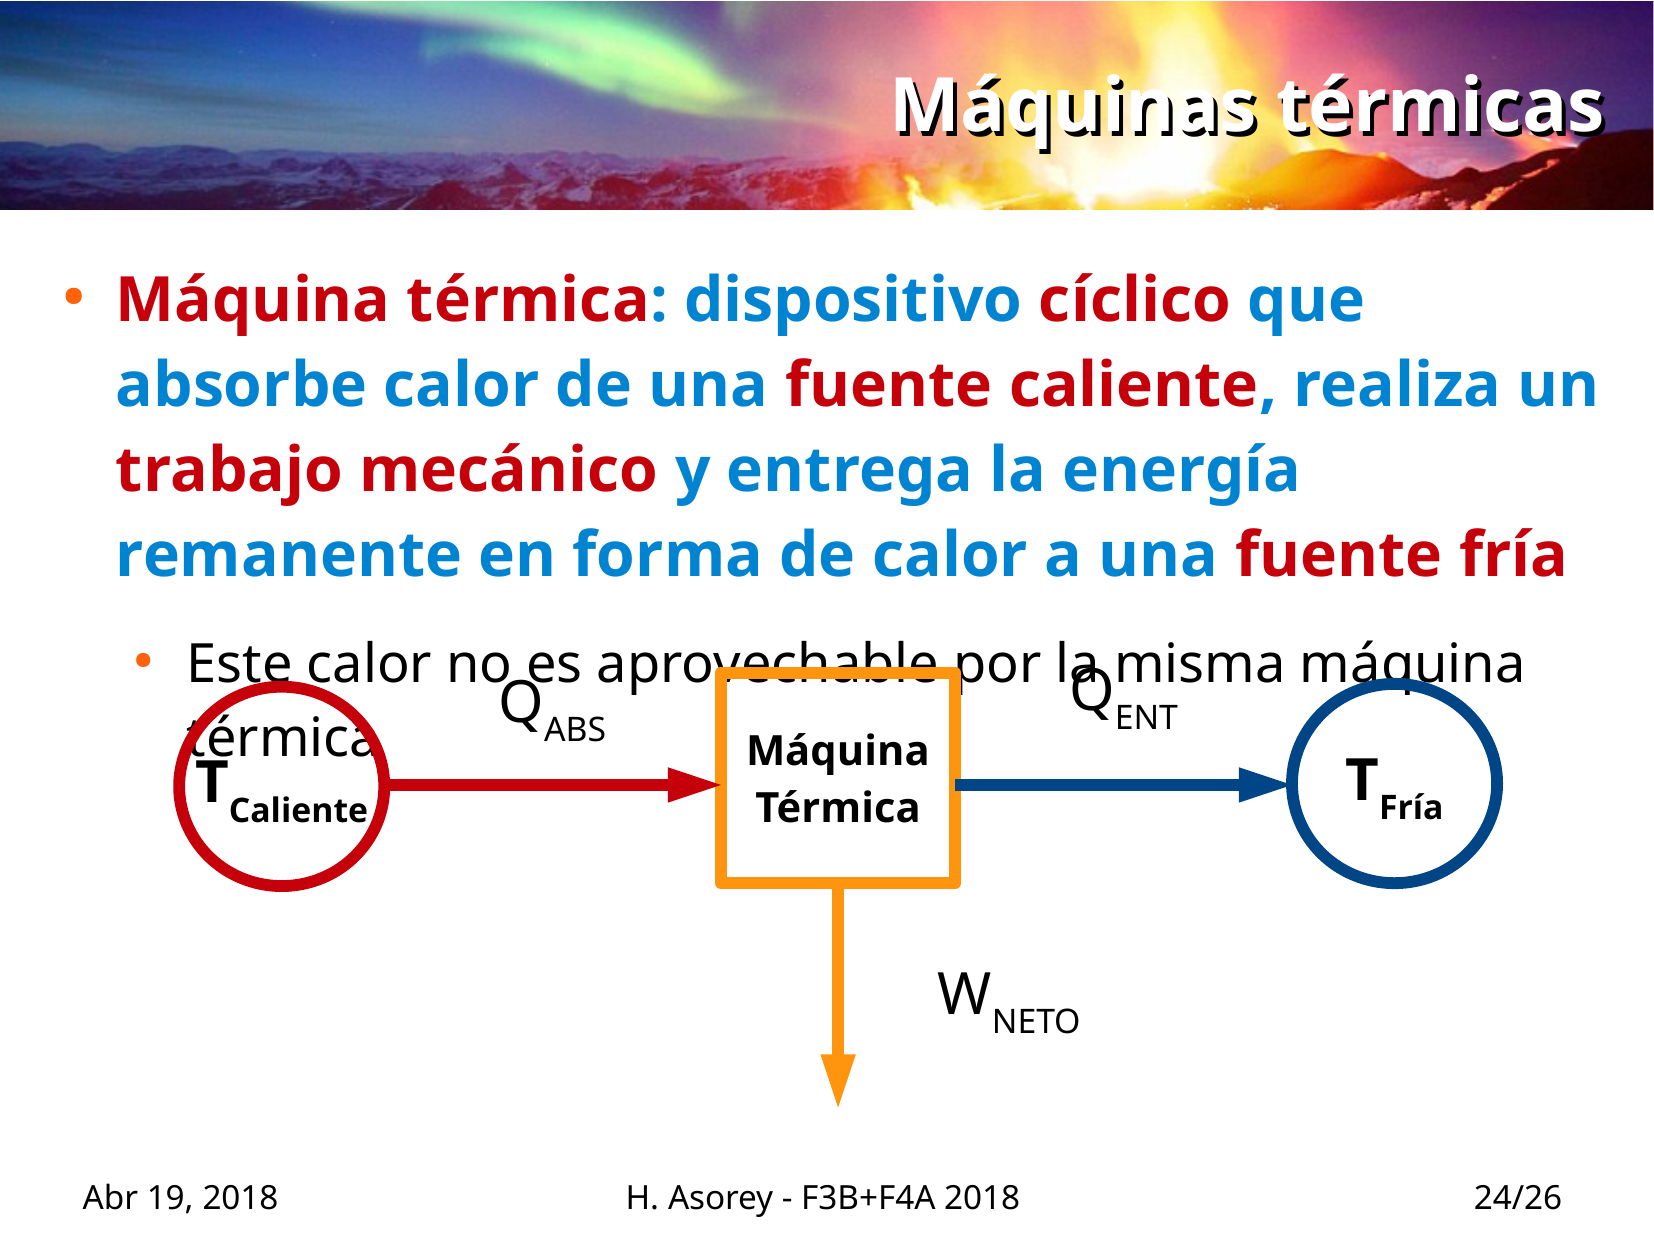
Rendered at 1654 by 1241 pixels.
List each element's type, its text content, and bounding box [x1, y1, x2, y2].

text_box Máquina Térmica [720, 672, 956, 884]
text_box TFría [1292, 683, 1498, 884]
text_box WNETO [865, 945, 1153, 1156]
picture [0, 1, 1654, 210]
title Máquinas térmicas [45, 15, 1606, 191]
list Máquina térmica: dispositivo cíclico que absorbe calor de una fuente caliente, realiza un trabajo mecánico y entrega la energía remanente en forma de calor a una fuente fría Este calor no es aprovechable por la misma máquina térmica [45, 255, 1606, 1156]
text_box TCaliente [179, 686, 385, 887]
